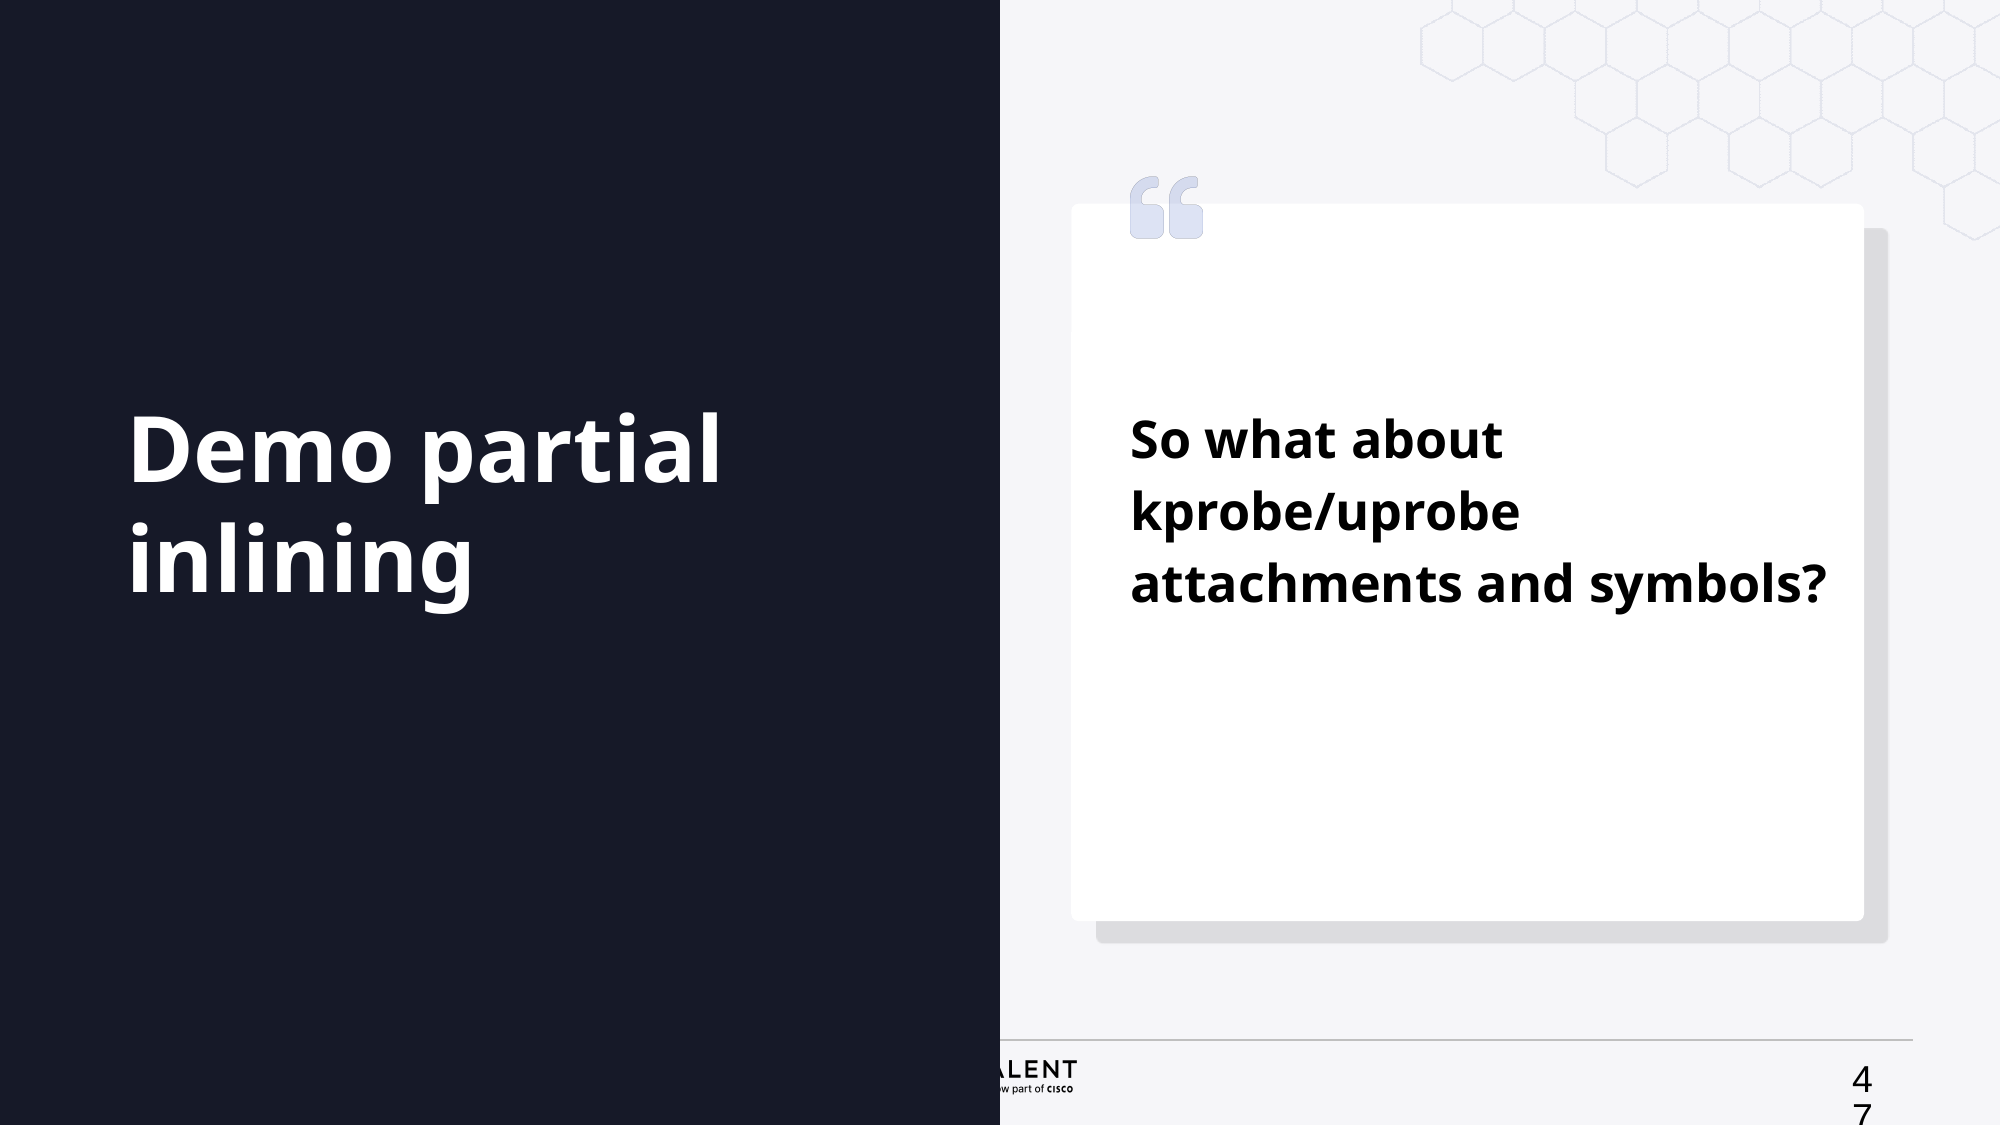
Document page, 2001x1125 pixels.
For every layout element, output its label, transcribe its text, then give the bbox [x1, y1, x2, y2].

list Demo partial inlining [110, 383, 871, 621]
picture [1000, 0, 2000, 1125]
list So what about kprobe/uprobe attachments and symbols? [1115, 321, 1849, 797]
